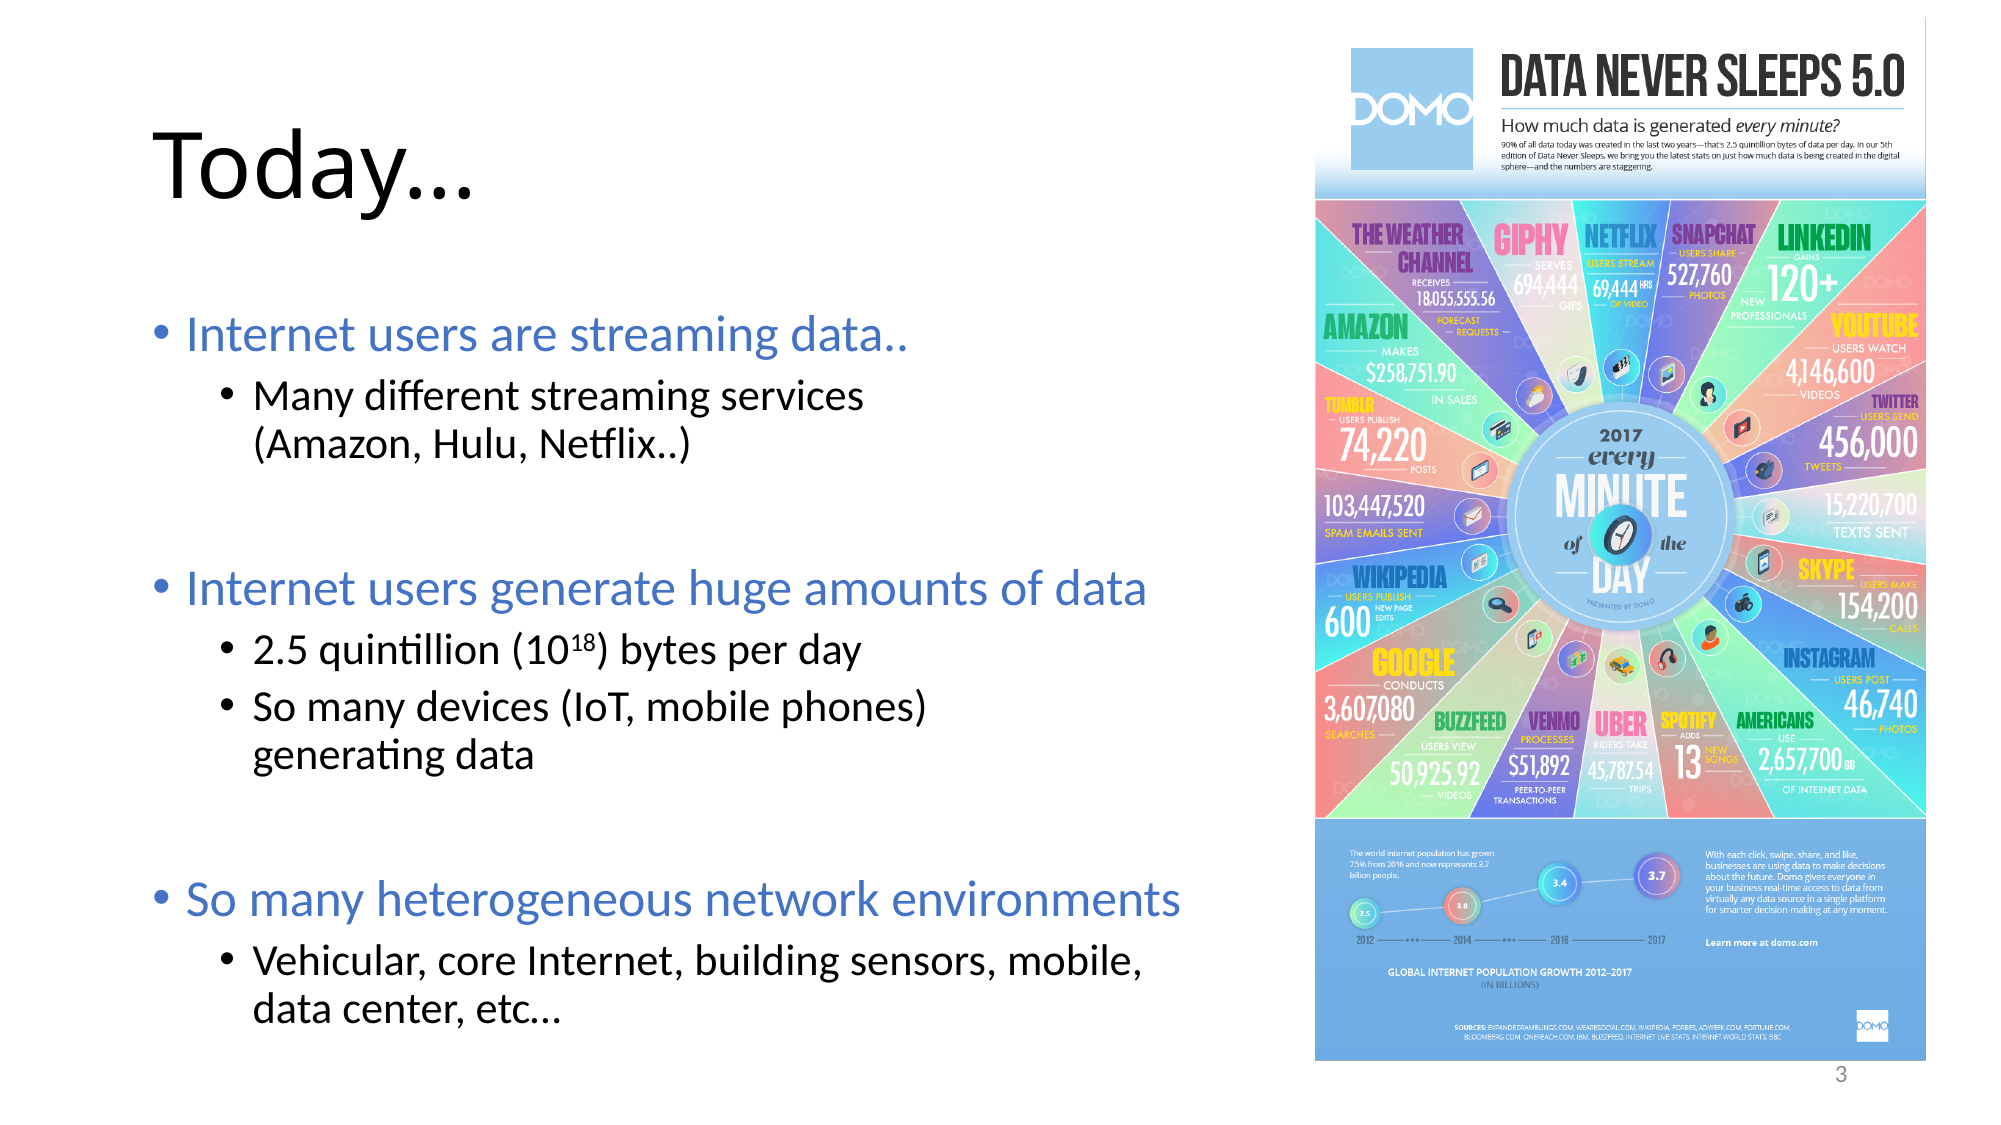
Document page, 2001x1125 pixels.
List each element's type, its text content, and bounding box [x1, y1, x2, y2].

slide_number <number> [1412, 1042, 1863, 1103]
picture [1315, 17, 1926, 1062]
list Internet users are streaming data.. Many different streaming services (Amazon, Hulu, Netflix..) Internet users generate huge amounts of data 2.5 quintillion (1018) bytes per day So many devices (IoT, mobile phones) generating data So many heterogeneous network environments Vehicular, core Internet, building sensors, mobile, data center, etc… [137, 299, 1315, 1043]
title Today... [137, 59, 1315, 278]
